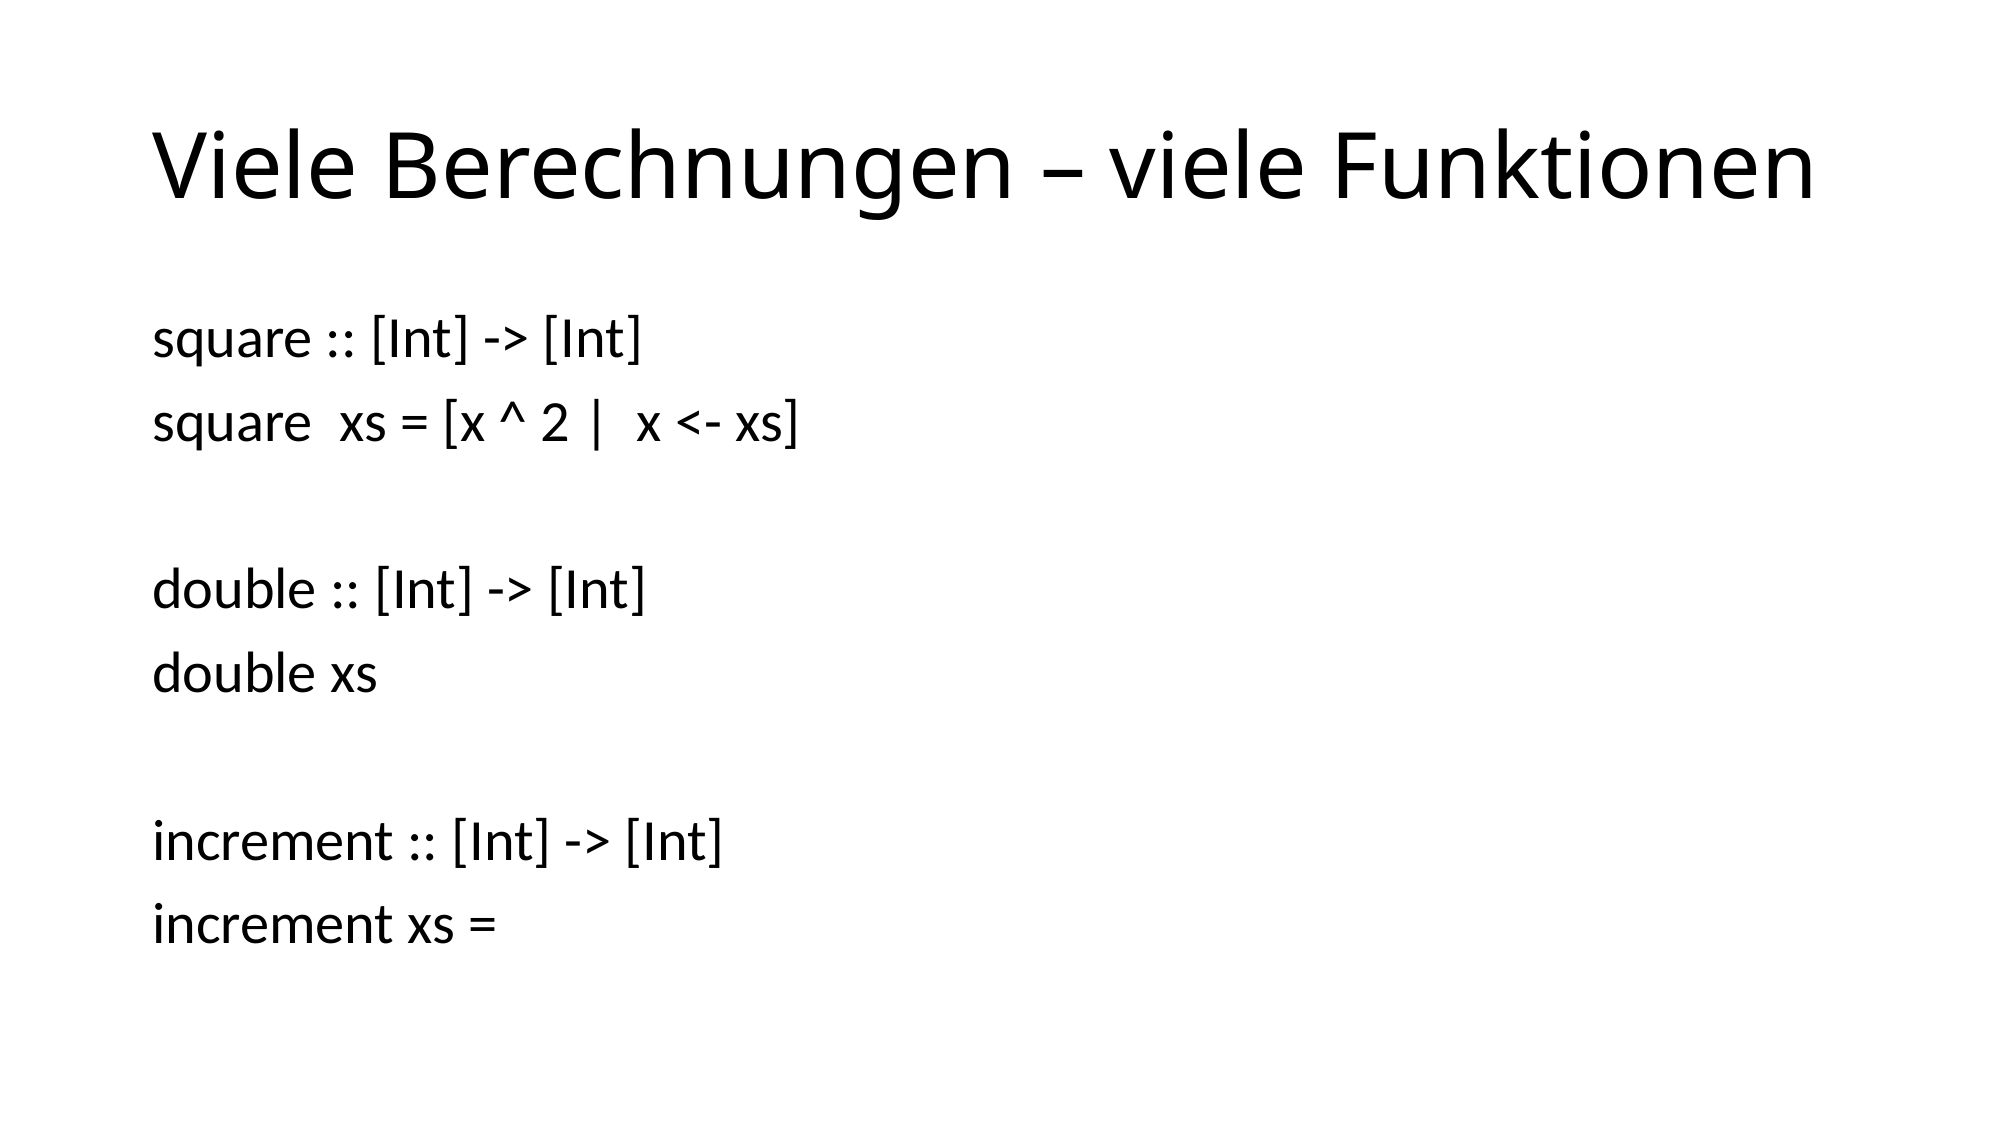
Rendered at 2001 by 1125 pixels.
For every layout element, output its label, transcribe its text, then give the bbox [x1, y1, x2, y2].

title Viele Berechnungen – viele Funktionen [137, 59, 1863, 278]
list square :: [Int] -> [Int] square xs = [x ^ 2 | x <- xs] double :: [Int] -> [Int] double xs increment :: [Int] -> [Int] increment xs = [137, 299, 1863, 1014]
